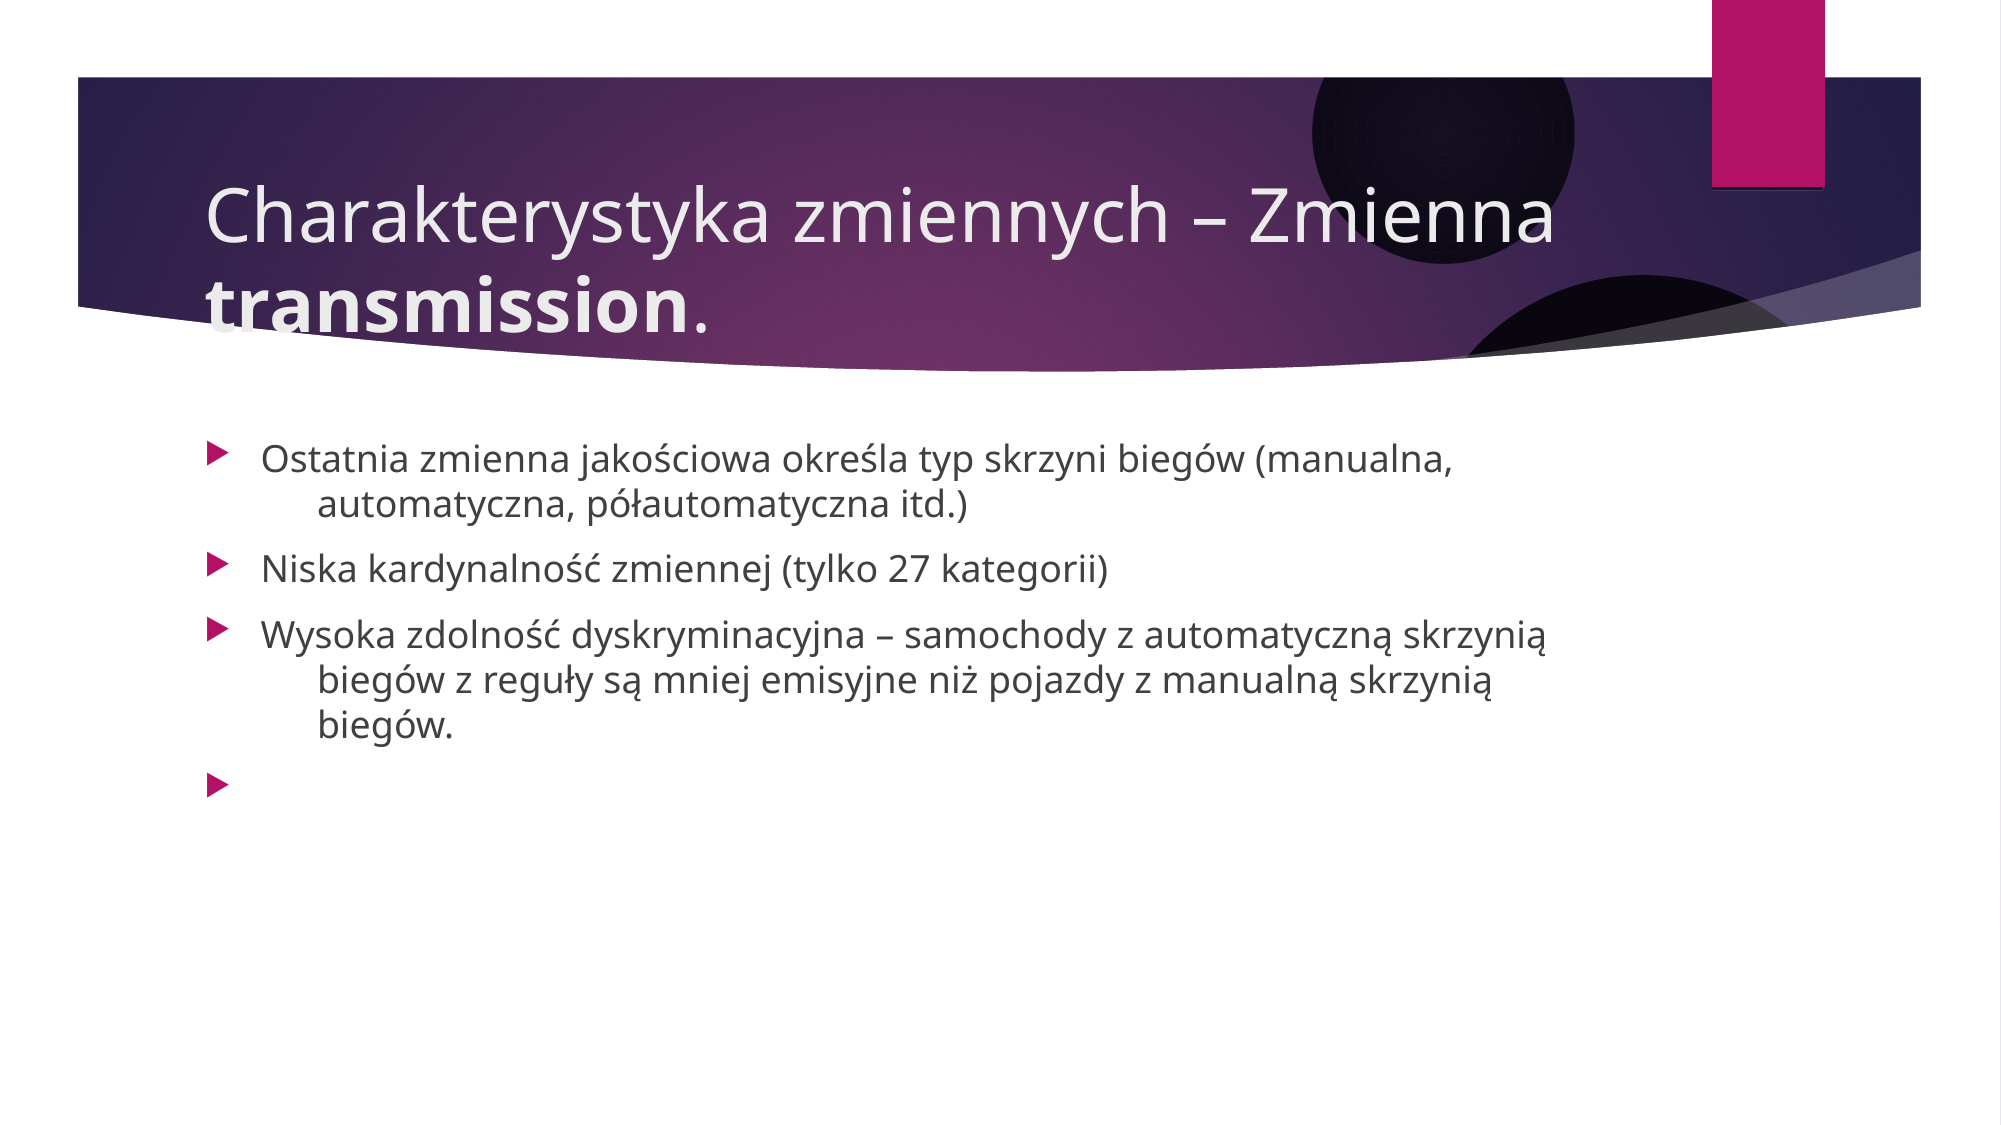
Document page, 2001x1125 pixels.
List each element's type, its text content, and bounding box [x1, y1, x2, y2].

list Ostatnia zmienna jakościowa określa typ skrzyni biegów (manualna, automatyczna, półautomatyczna itd.) Niska kardynalność zmiennej (tylko 27 kategorii) Wysoka zdolność dyskryminacyjna – samochody z automatyczną skrzynią biegów z reguły są mniej emisyjne niż pojazdy z manualną skrzynią biegów. [189, 427, 1638, 988]
title Charakterystyka zmiennych – Zmienna transmission. [189, 159, 1627, 276]
